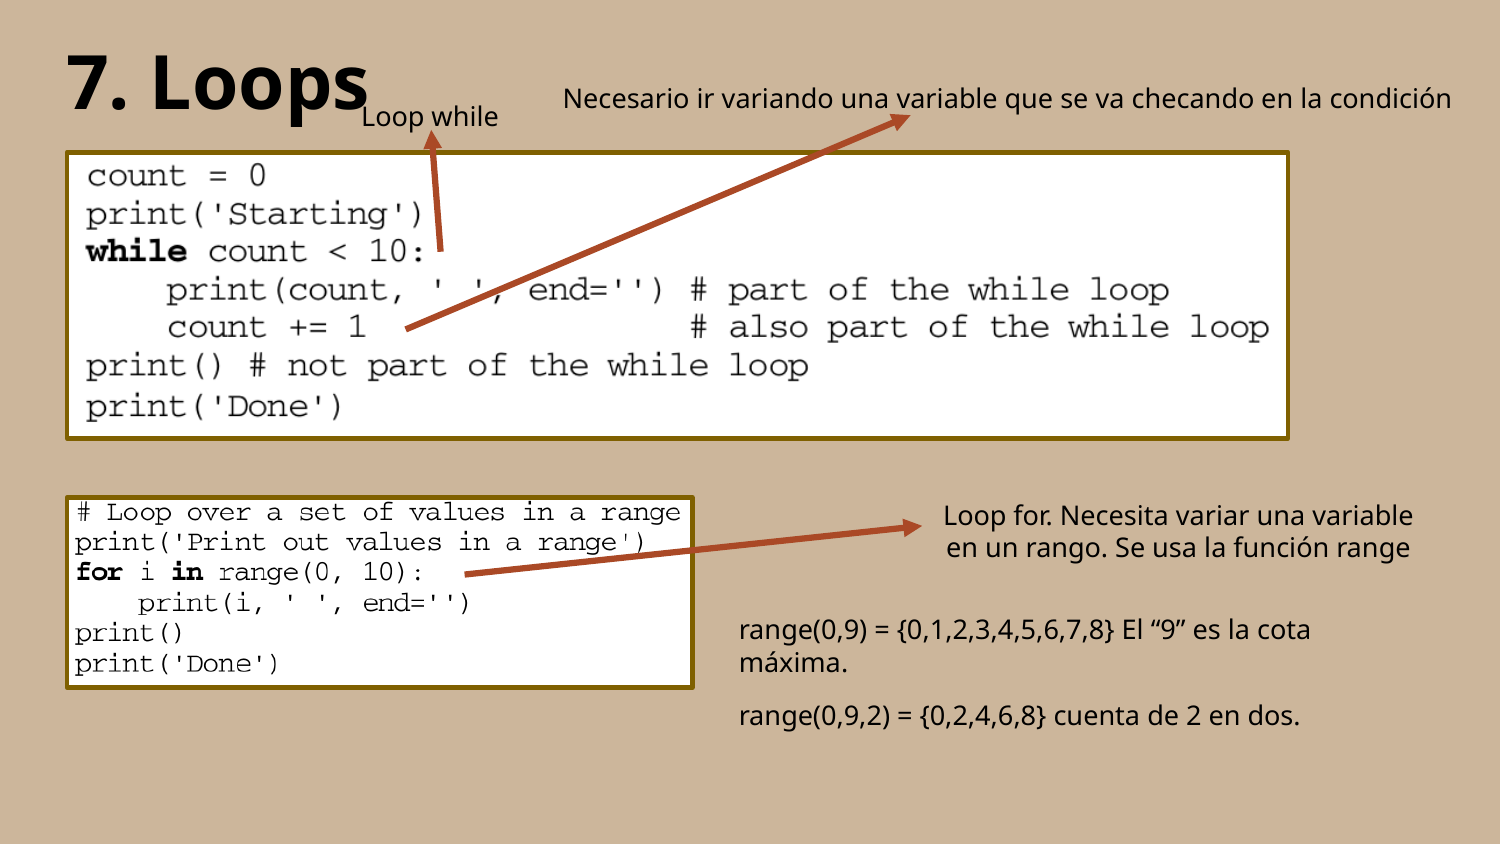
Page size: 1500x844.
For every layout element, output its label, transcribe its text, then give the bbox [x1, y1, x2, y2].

picture [69, 154, 1286, 436]
text_box range(0,9) = {0,1,2,3,4,5,6,7,8} El “9” es la cota máxima. range(0,9,2) = {0,2,4,6,8} cuenta de 2 en dos. [723, 597, 1391, 733]
picture [69, 499, 690, 686]
title 7. Loops [51, 51, 1449, 140]
text_box Necesario ir variando una variable que se va checando en la condición [532, 65, 1482, 148]
text_box Loop while [326, 84, 533, 167]
text_box Loop for. Necesita variar una variable en un rango. Se usa la función range [922, 483, 1435, 565]
